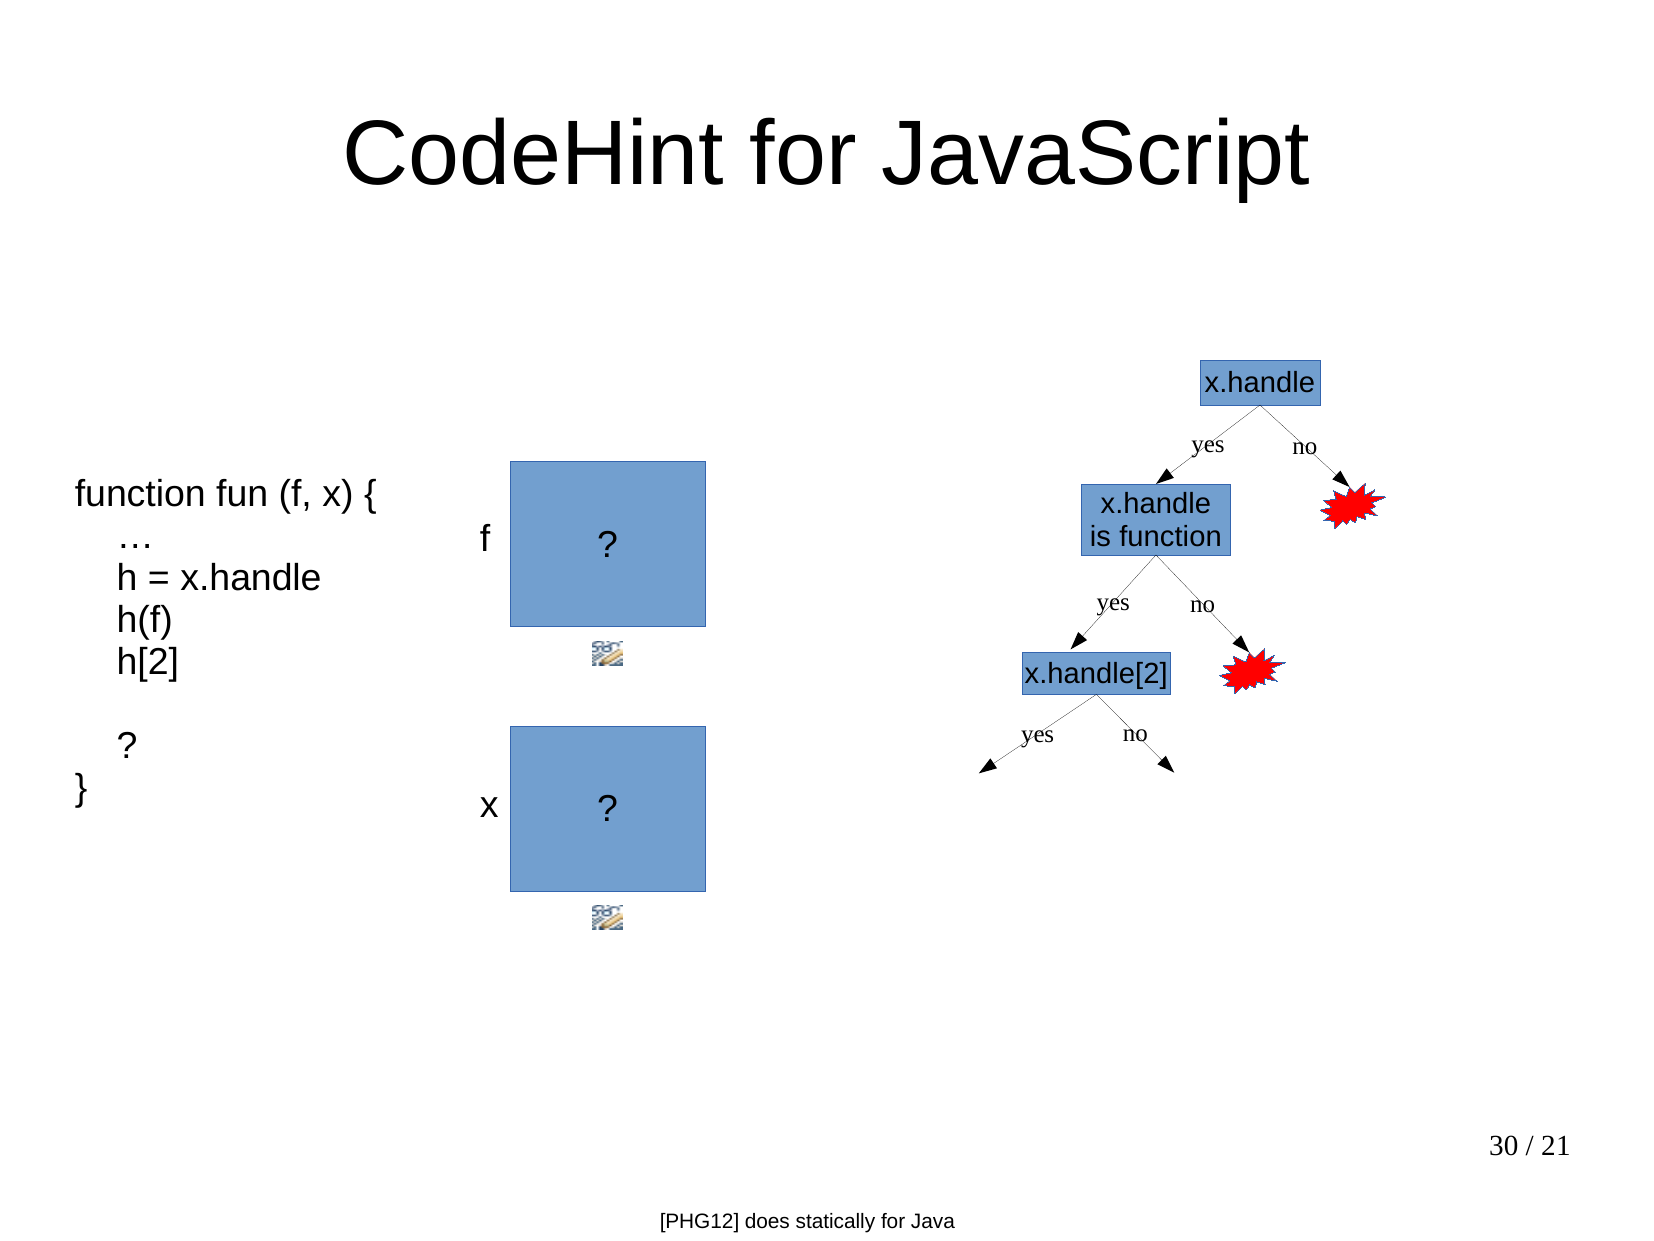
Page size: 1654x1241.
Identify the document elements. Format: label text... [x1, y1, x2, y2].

picture [592, 905, 623, 931]
text_box x [465, 775, 511, 833]
text_box [1320, 483, 1386, 529]
text_box f [465, 510, 511, 567]
text_box [PHG12] does statically for Java [645, 1202, 982, 1241]
text_box function fun (f, x) { … h = x.handle h(f) h[2] ? } [60, 465, 451, 886]
text_box [1219, 648, 1286, 694]
picture [592, 641, 623, 666]
text_box x.handle is function [1081, 484, 1231, 556]
text_box ? [510, 461, 706, 627]
text_box ? [510, 726, 706, 892]
title CodeHint for JavaScript [82, 49, 1571, 257]
text_box x.handle [1200, 360, 1321, 406]
text_box x.handle[2] [1022, 652, 1171, 695]
